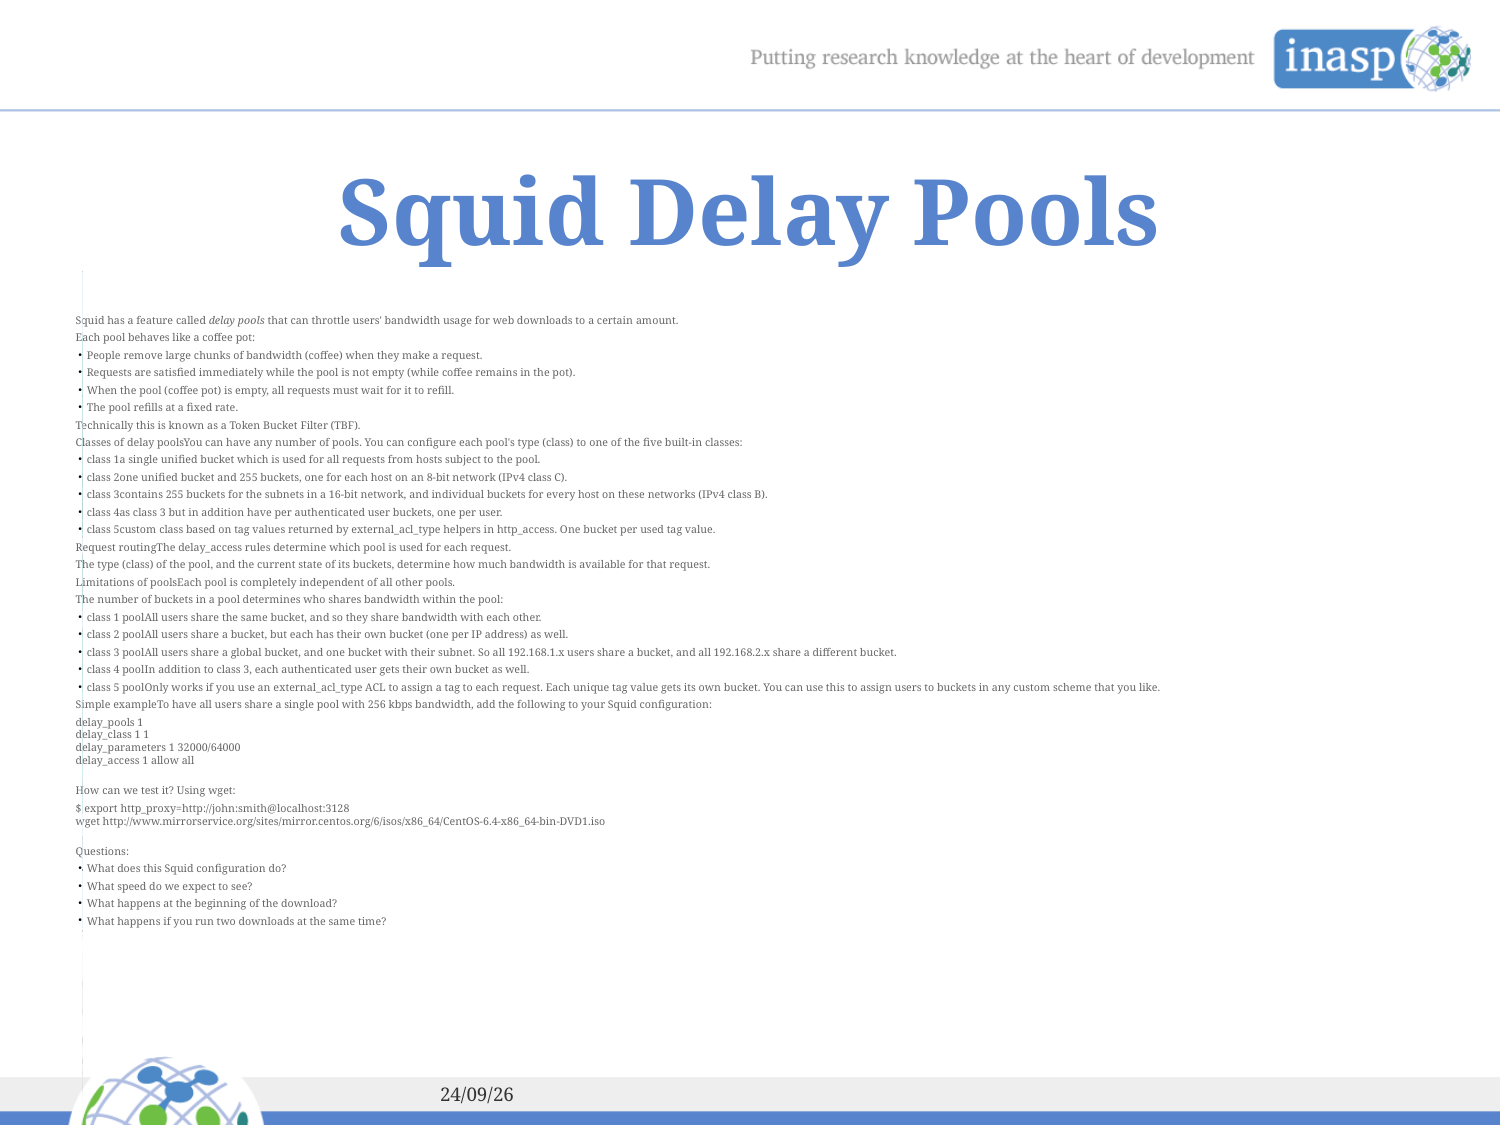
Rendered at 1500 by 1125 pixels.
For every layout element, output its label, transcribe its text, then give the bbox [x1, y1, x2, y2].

list Squid has a feature called delay pools that can throttle users' bandwidth usage for web downloads to a certain amount. Each pool behaves like a coffee pot: People remove large chunks of bandwidth (coffee) when they make a request. Requests are satisfied immediately while the pool is not empty (while coffee remains in the pot). When the pool (coffee pot) is empty, all requests must wait for it to refill. The pool refills at a fixed rate. Technically this is known as a Token Bucket Filter (TBF). Classes of delay poolsYou can have any number of pools. You can configure each pool's type (class) to one of the five built-in classes: class 1a single unified bucket which is used for all requests from hosts subject to the pool. class 2one unified bucket and 255 buckets, one for each host on an 8-bit network (IPv4 class C). class 3contains 255 buckets for the subnets in a 16-bit network, and individual buckets for every host on these networks (IPv4 class B). class 4as class 3 but in addition have per authenticated user buckets, one per user. class 5custom class based on tag values returned by external_acl_type helpers in http_access. One bucket per used tag value. Request routingThe delay_access rules determine which pool is used for each request. The type (class) of the pool, and the current state of its buckets, determine how much bandwidth is available for that request. Limitations of poolsEach pool is completely independent of all other pools. The number of buckets in a pool determines who shares bandwidth within the pool: class 1 poolAll users share the same bucket, and so they share bandwidth with each other. class 2 poolAll users share a bucket, but each has their own bucket (one per IP address) as well. class 3 poolAll users share a global bucket, and one bucket with their subnet. So all 192.168.1.x users share a bucket, and all 192.168.2.x share a different bucket. class 4 poolIn addition to class 3, each authenticated user gets their own bucket as well. class 5 poolOnly works if you use an external_acl_type ACL to assign a tag to each request. Each unique tag value gets its own bucket. You can use this to assign users to buckets in any custom scheme that you like. Simple exampleTo have all users share a single pool with 256 kbps bandwidth, add the following to your Squid configuration: delay_pools 1 delay_class 1 1 delay_parameters 1 32000/64000 delay_access 1 allow all How can we test it? Using wget: $ export http_proxy=http://john:smith@localhost:3128 wget http://www.mirrorservice.org/sites/mirror.centos.org/6/isos/x86_64/CentOS-6.4-x86_64-bin-DVD1.iso Questions: What does this Squid configuration do? What speed do we expect to see? What happens at the beginning of the download? What happens if you run two downloads at the same time? [83, 313, 1426, 967]
title Squid Delay Pools [75, 129, 1426, 313]
picture [0, 0, 1500, 1125]
